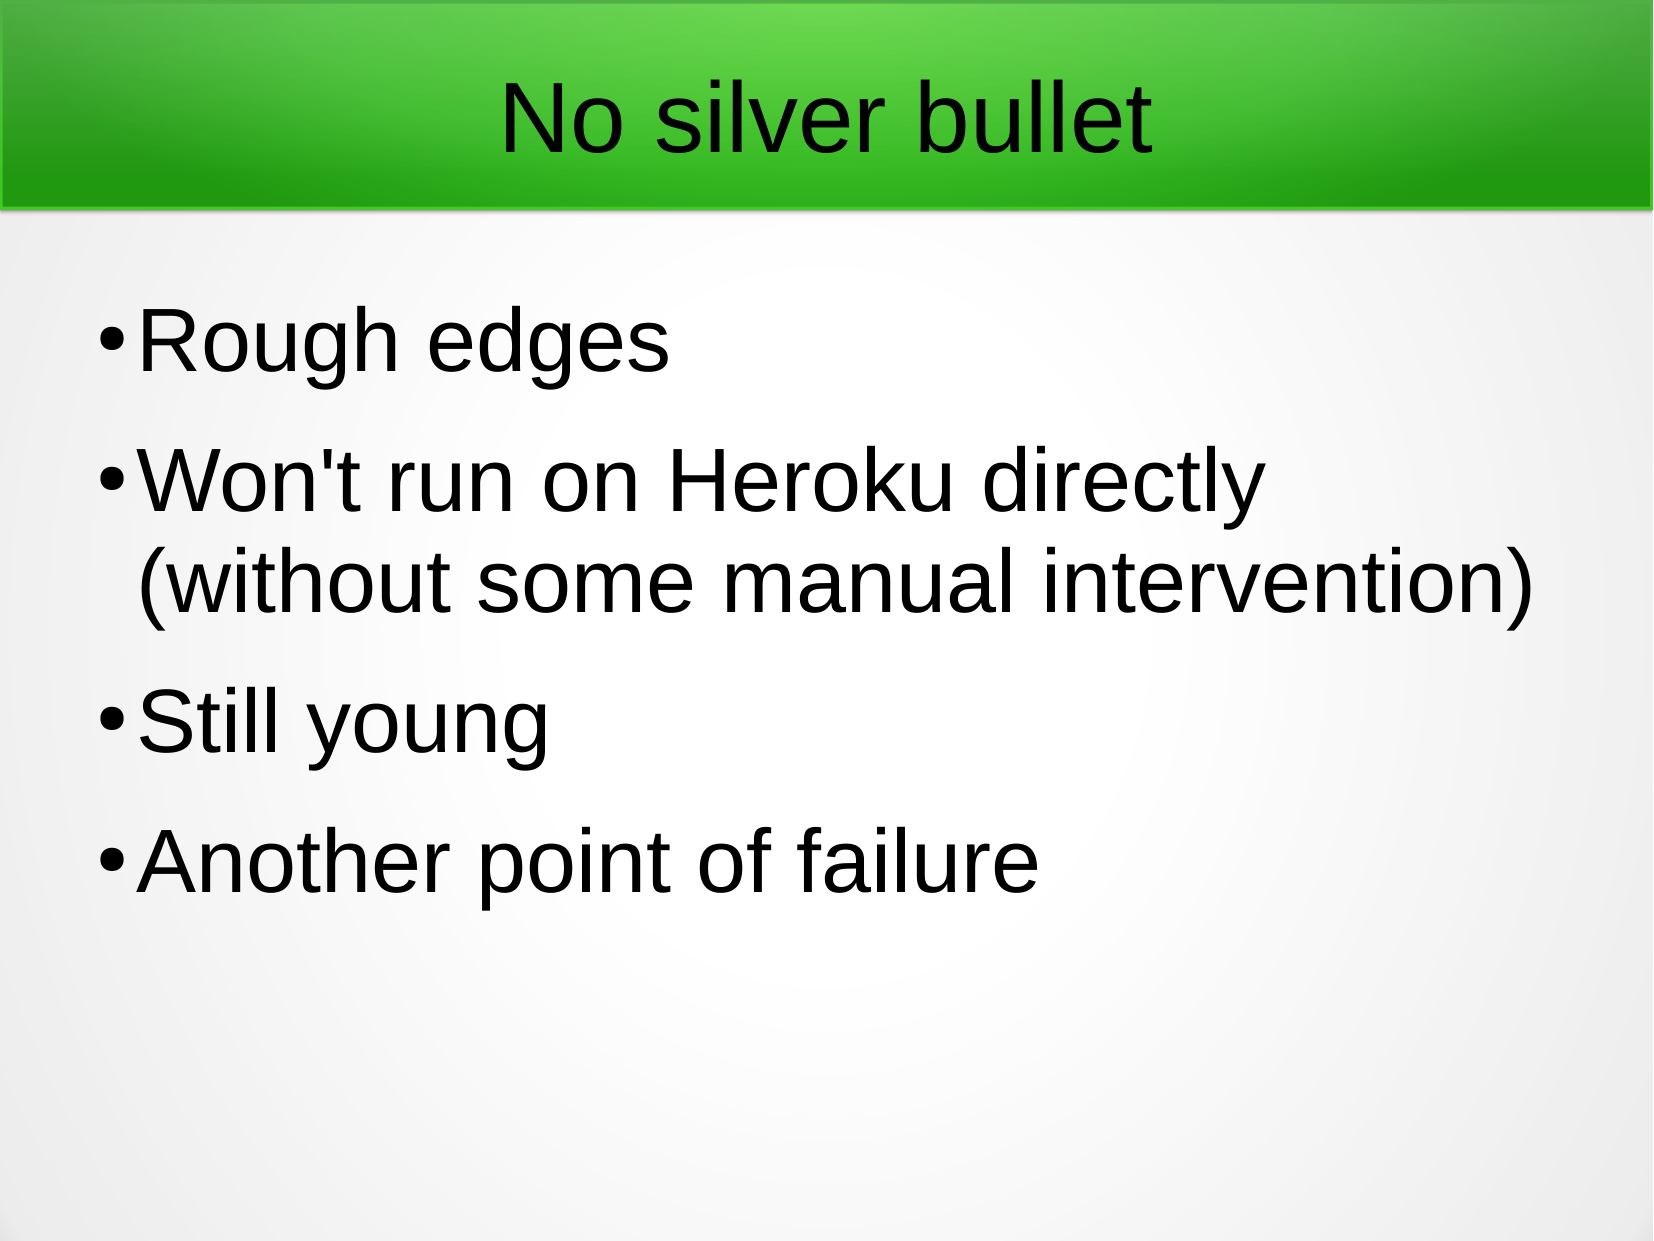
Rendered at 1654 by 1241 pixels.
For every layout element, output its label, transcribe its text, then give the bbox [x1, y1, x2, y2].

list Rough edges Won't run on Heroku directly (without some manual intervention) Still young Another point of failure [82, 290, 1571, 1010]
title No silver bullet [82, 47, 1571, 190]
